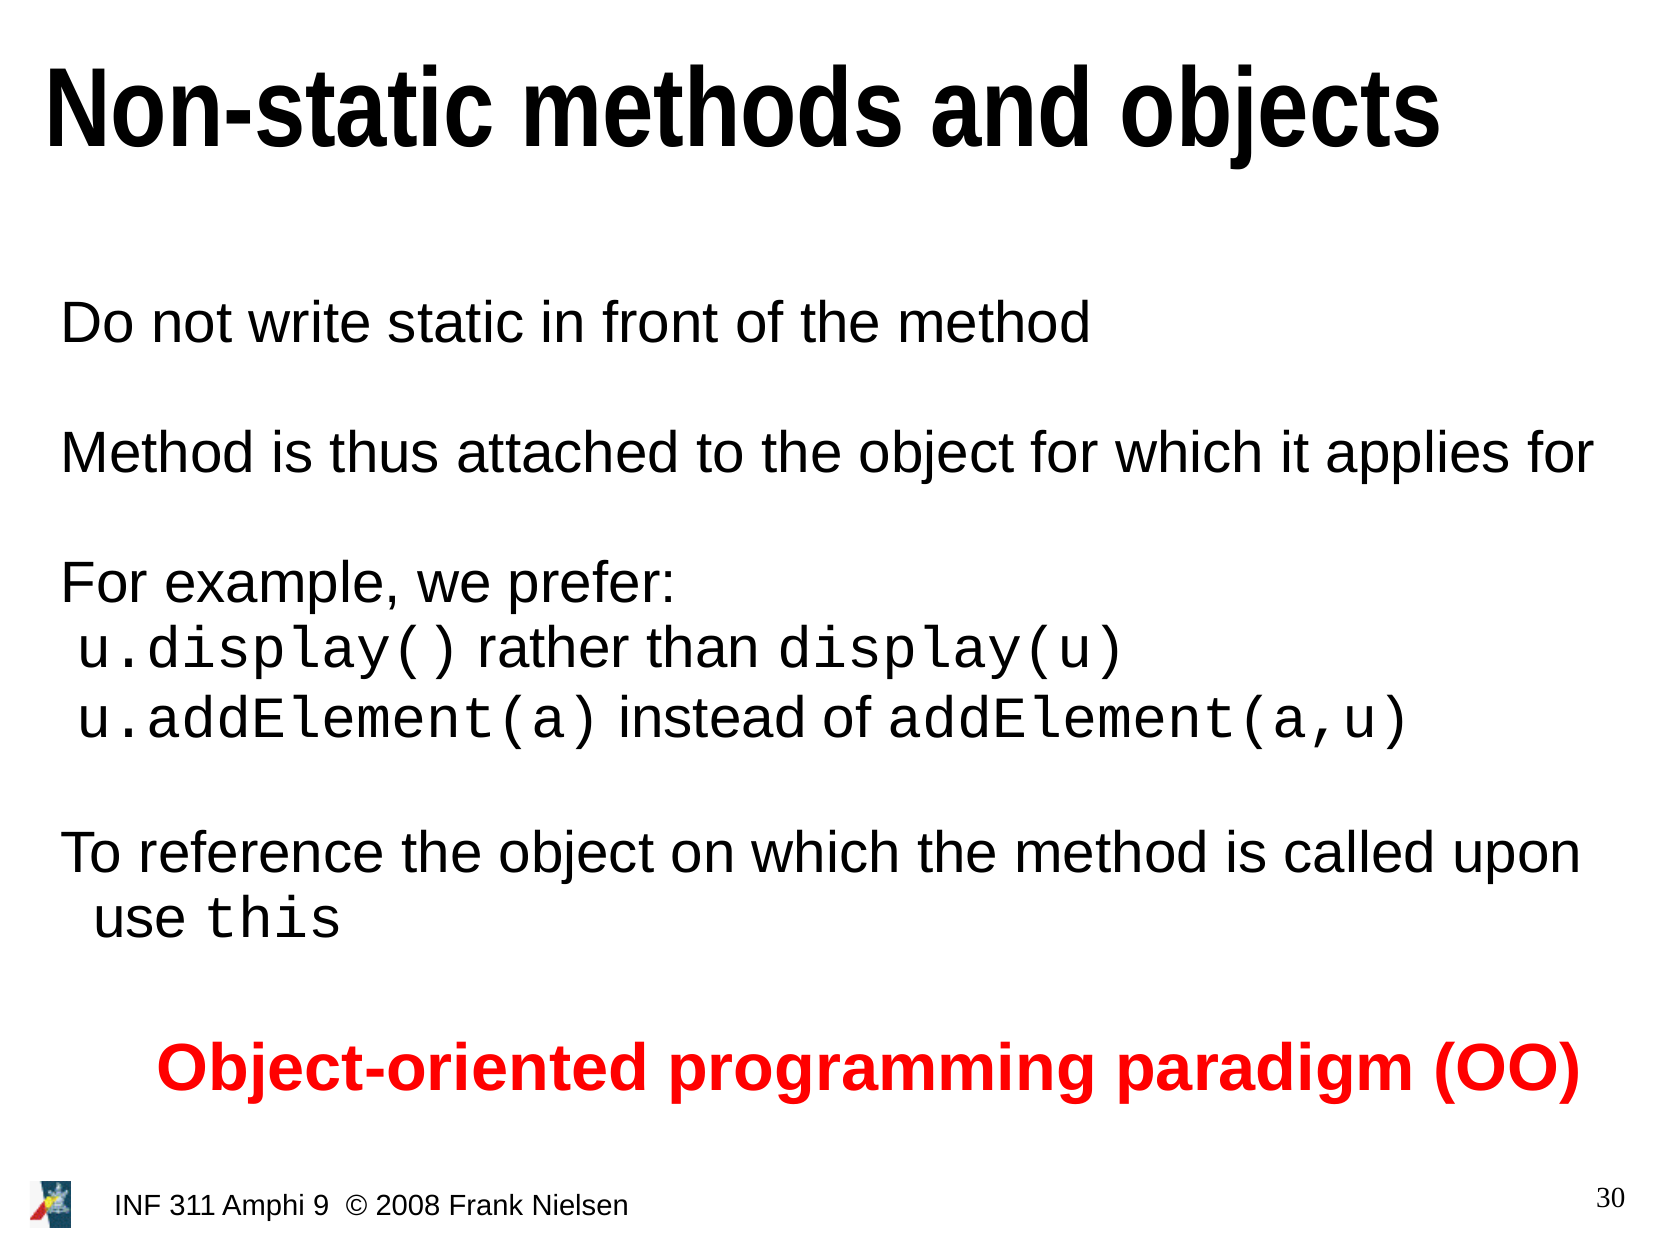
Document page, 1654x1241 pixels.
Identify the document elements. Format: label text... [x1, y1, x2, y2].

text_box Do not write static in front of the method Method is thus attached to the object for which it applies for For example, we prefer: u.display() rather than display(u) u.addElement(a) instead of addElement(a,u) To reference the object on which the method is called upon use this [29, 282, 1633, 956]
picture [29, 1181, 71, 1228]
text_box Non-static methods and objects [29, 33, 1458, 178]
text_box Object-oriented programming paradigm (OO) [142, 1022, 1599, 1113]
